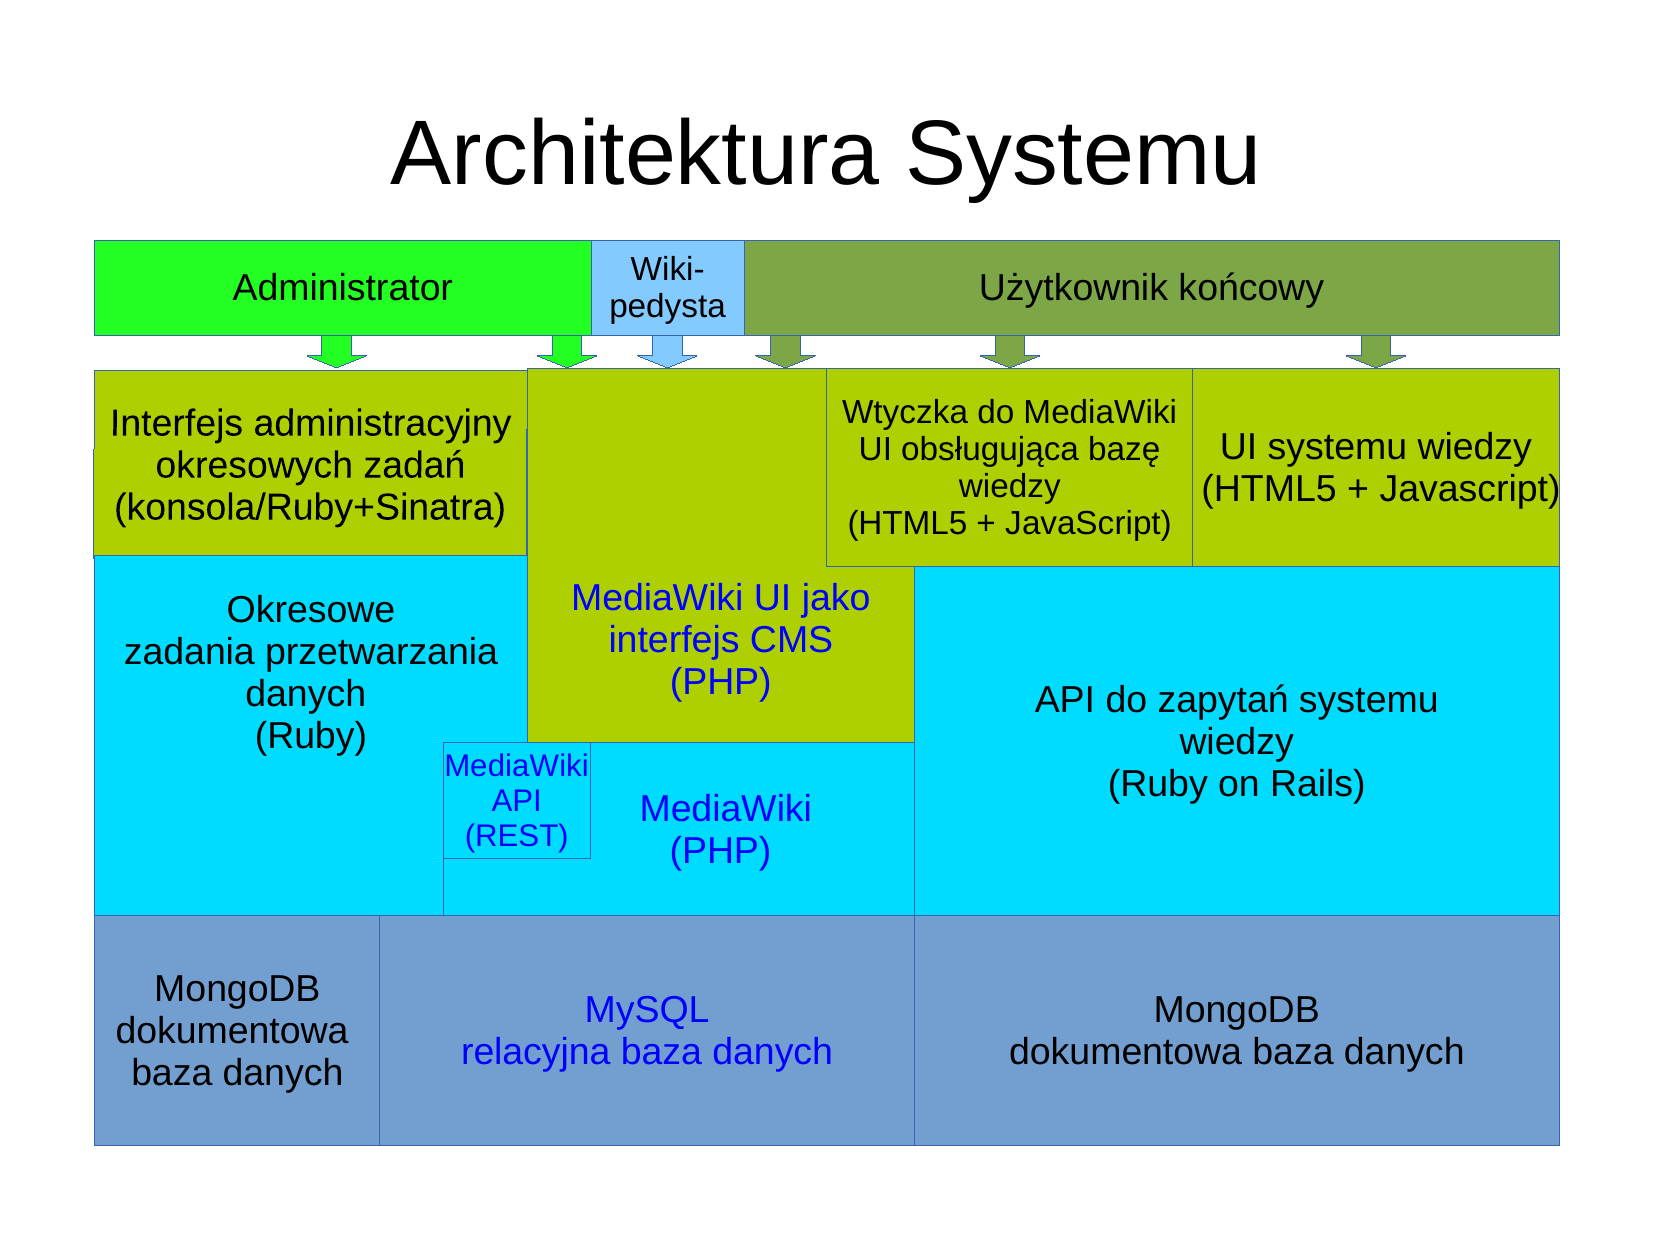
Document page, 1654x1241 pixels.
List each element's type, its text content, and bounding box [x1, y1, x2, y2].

text_box Wtyczka do MediaWiki UI obsługująca bazę wiedzy (HTML5 + JavaScript) [826, 368, 1193, 567]
text_box [755, 336, 816, 368]
text_box [980, 336, 1040, 368]
text_box Użytkownik końcowy [745, 240, 1560, 336]
text_box Okresowe zadania przetwarzania danych (Ruby) [94, 555, 528, 915]
text_box [637, 336, 697, 368]
text_box API do zapytań systemu wiedzy (Ruby on Rails) [914, 566, 1560, 915]
text_box MongoDB dokumentowa baza danych [915, 915, 1560, 1146]
text_box [537, 336, 597, 368]
text_box UI systemu wiedzy (HTML5 + Javascript) [1193, 368, 1560, 566]
text_box [307, 336, 367, 368]
text_box MediaWiki UI jako interfejs CMS (PHP) [527, 368, 914, 742]
text_box Wiki- pedysta [591, 240, 745, 336]
text_box [1346, 336, 1406, 368]
text_box Administrator [94, 240, 591, 336]
text_box MongoDB dokumentowa baza danych [94, 915, 380, 1146]
title Architektura Systemu [82, 49, 1571, 257]
text_box Interfejs administracyjny okresowych zadań (konsola/Ruby+Sinatra) [93, 370, 527, 559]
text_box MySQL relacyjna baza danych [380, 915, 915, 1146]
text_box MediaWiki API (REST) [443, 742, 591, 859]
text_box MediaWiki (PHP) [443, 742, 915, 916]
